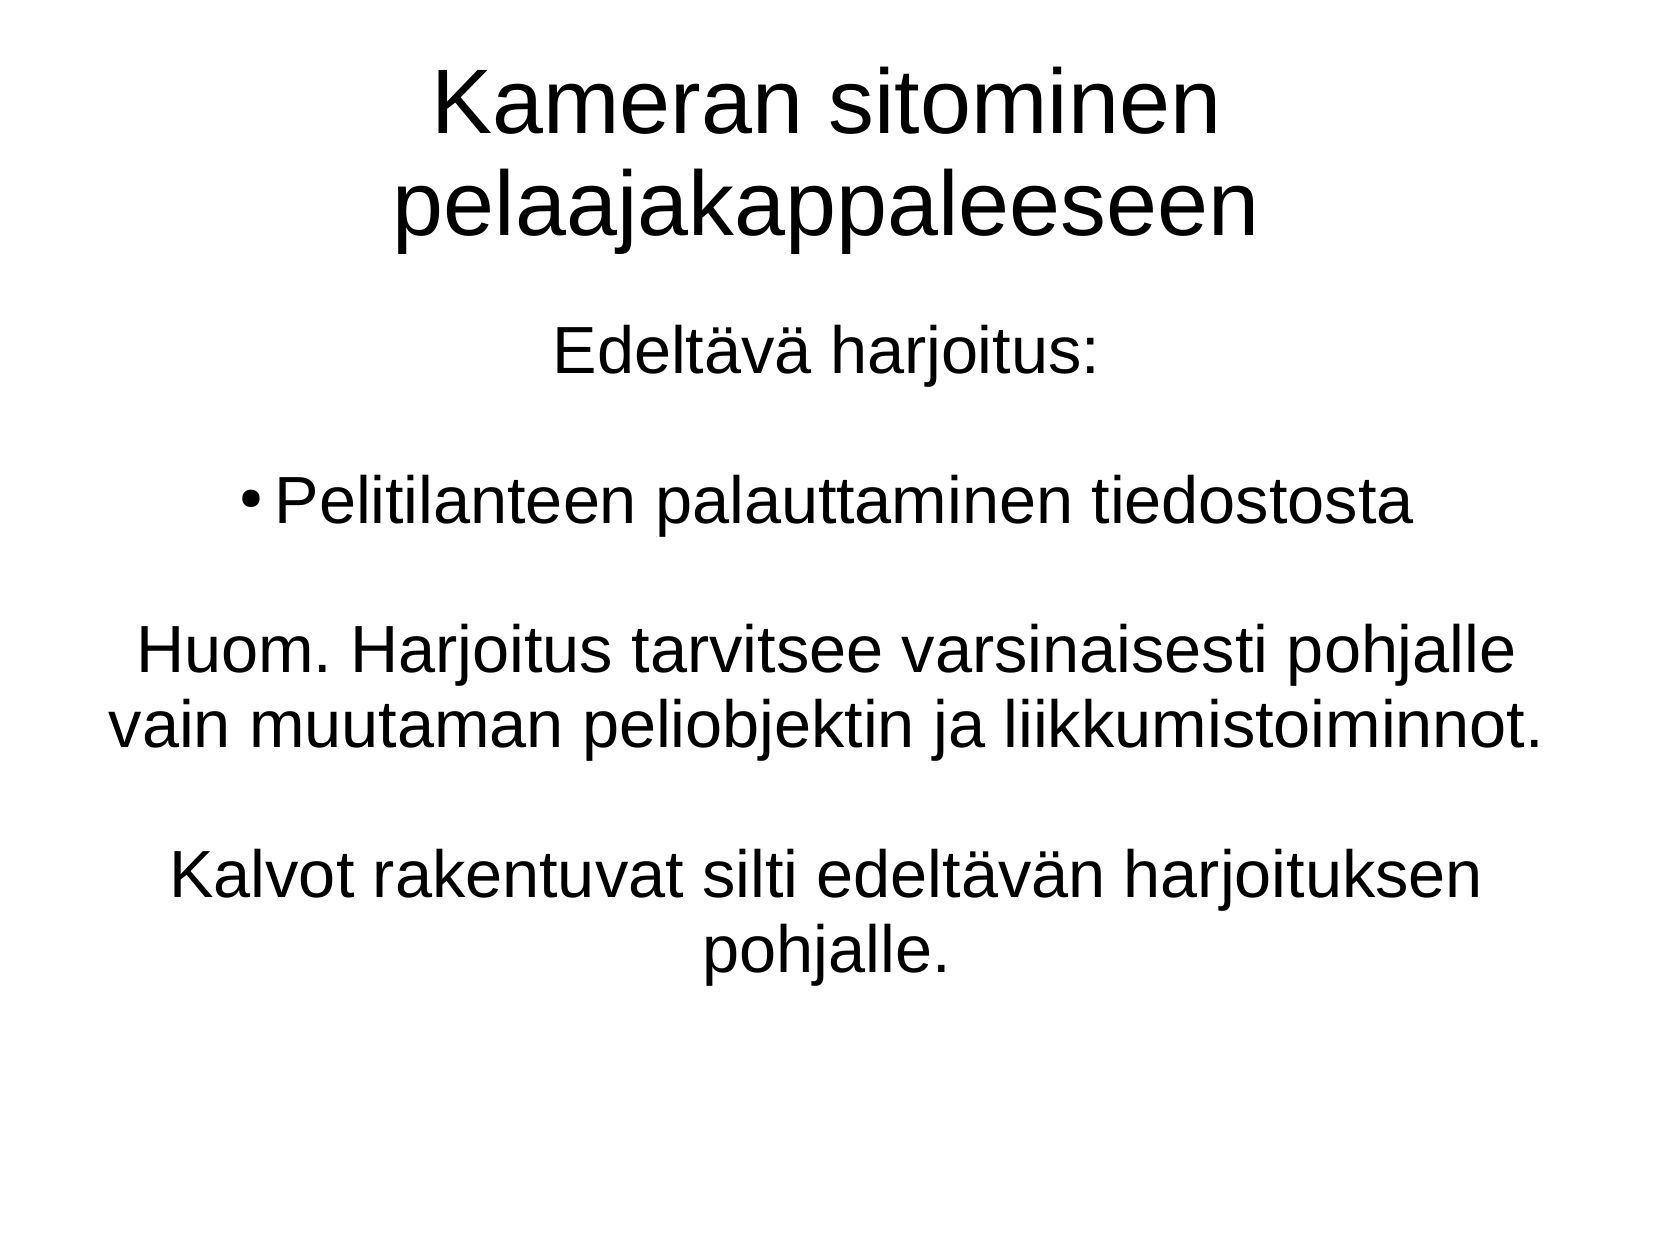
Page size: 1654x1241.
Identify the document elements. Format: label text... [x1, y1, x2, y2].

subtitle Edeltävä harjoitus: Pelitilanteen palauttaminen tiedostosta Huom. Harjoitus tarvitsee varsinaisesti pohjalle vain muutaman peliobjektin ja liikkumistoiminnot. Kalvot rakentuvat silti edeltävän harjoituksen pohjalle. [82, 290, 1571, 1010]
title Kameran sitominen pelaajakappaleeseen [82, 49, 1571, 257]
